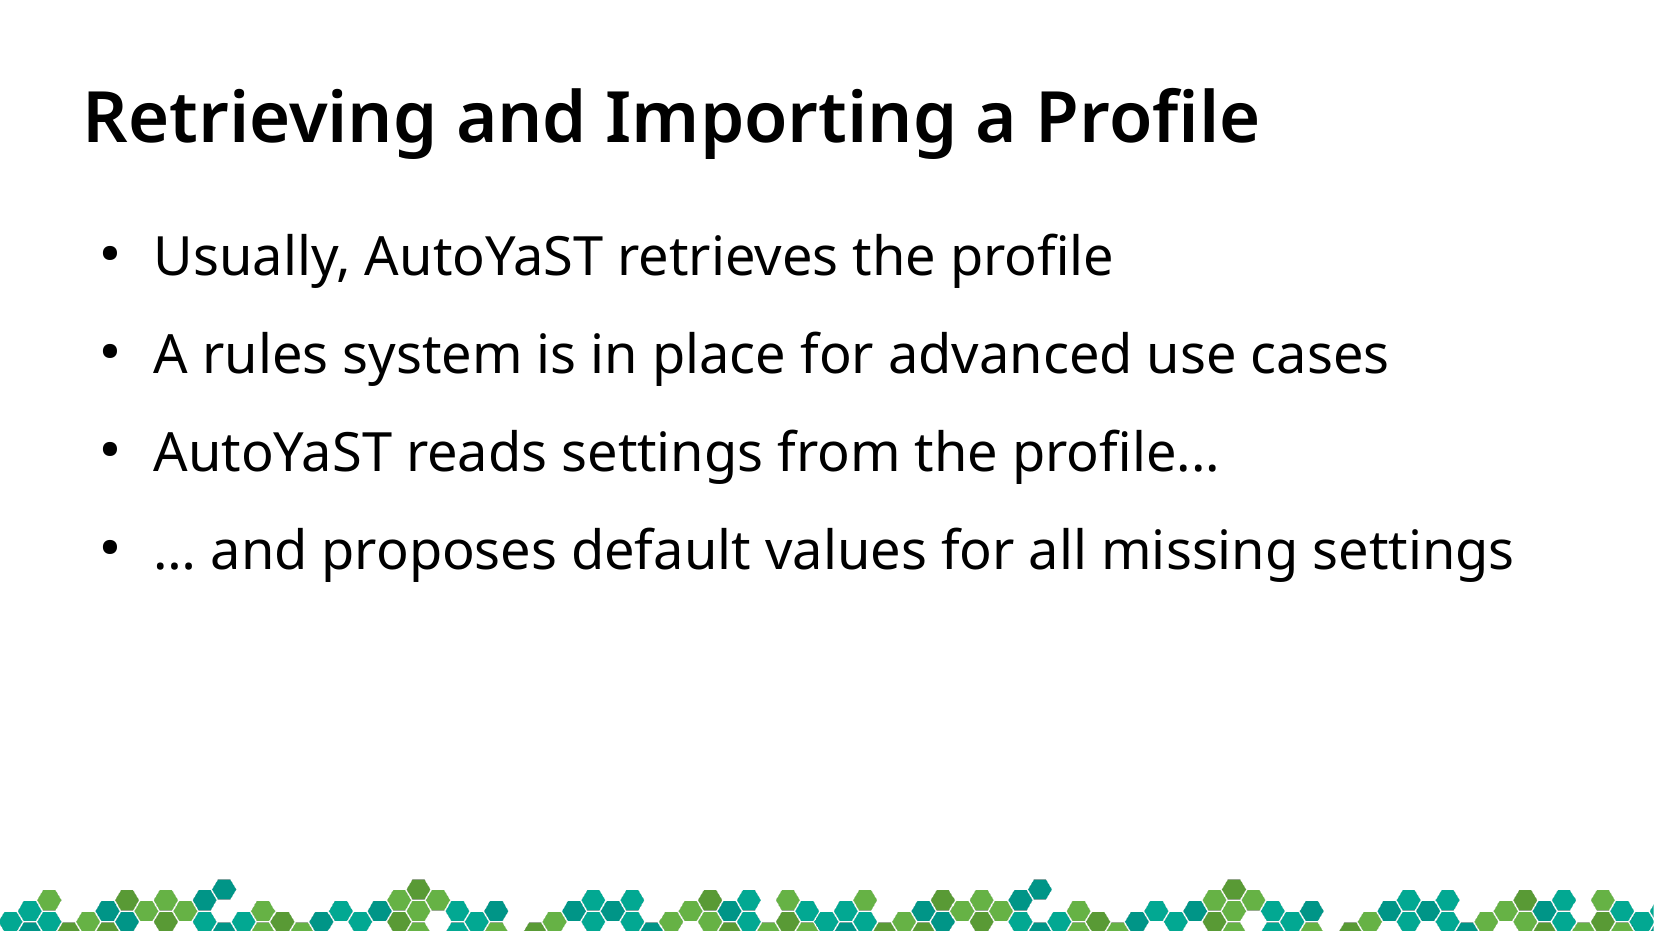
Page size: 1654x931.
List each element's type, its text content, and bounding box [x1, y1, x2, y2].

picture [0, 871, 1654, 931]
list Usually, AutoYaST retrieves the profile A rules system is in place for advanced use cases AutoYaST reads settings from the profile... … and proposes default values for all missing settings [82, 217, 1571, 758]
title Retrieving and Importing a Profile [82, 37, 1571, 193]
